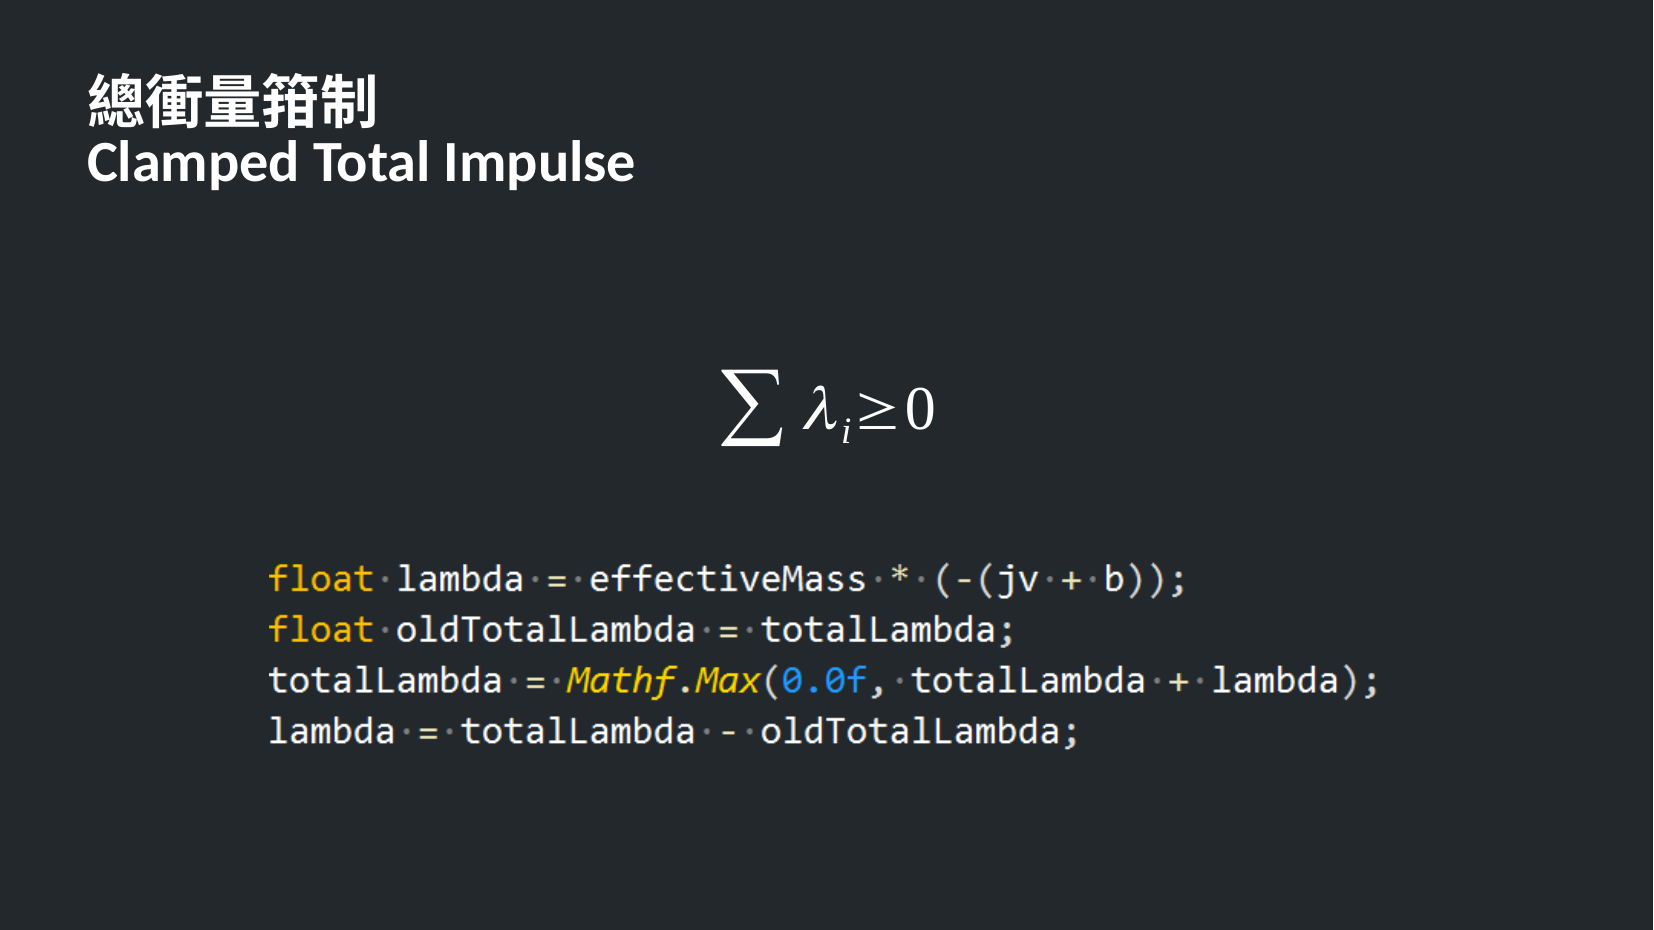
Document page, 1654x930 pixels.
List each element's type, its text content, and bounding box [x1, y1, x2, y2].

picture [269, 557, 1384, 754]
chart [710, 365, 943, 452]
text_box 總衝量箝制 Clamped Total Impulse [72, 72, 658, 221]
